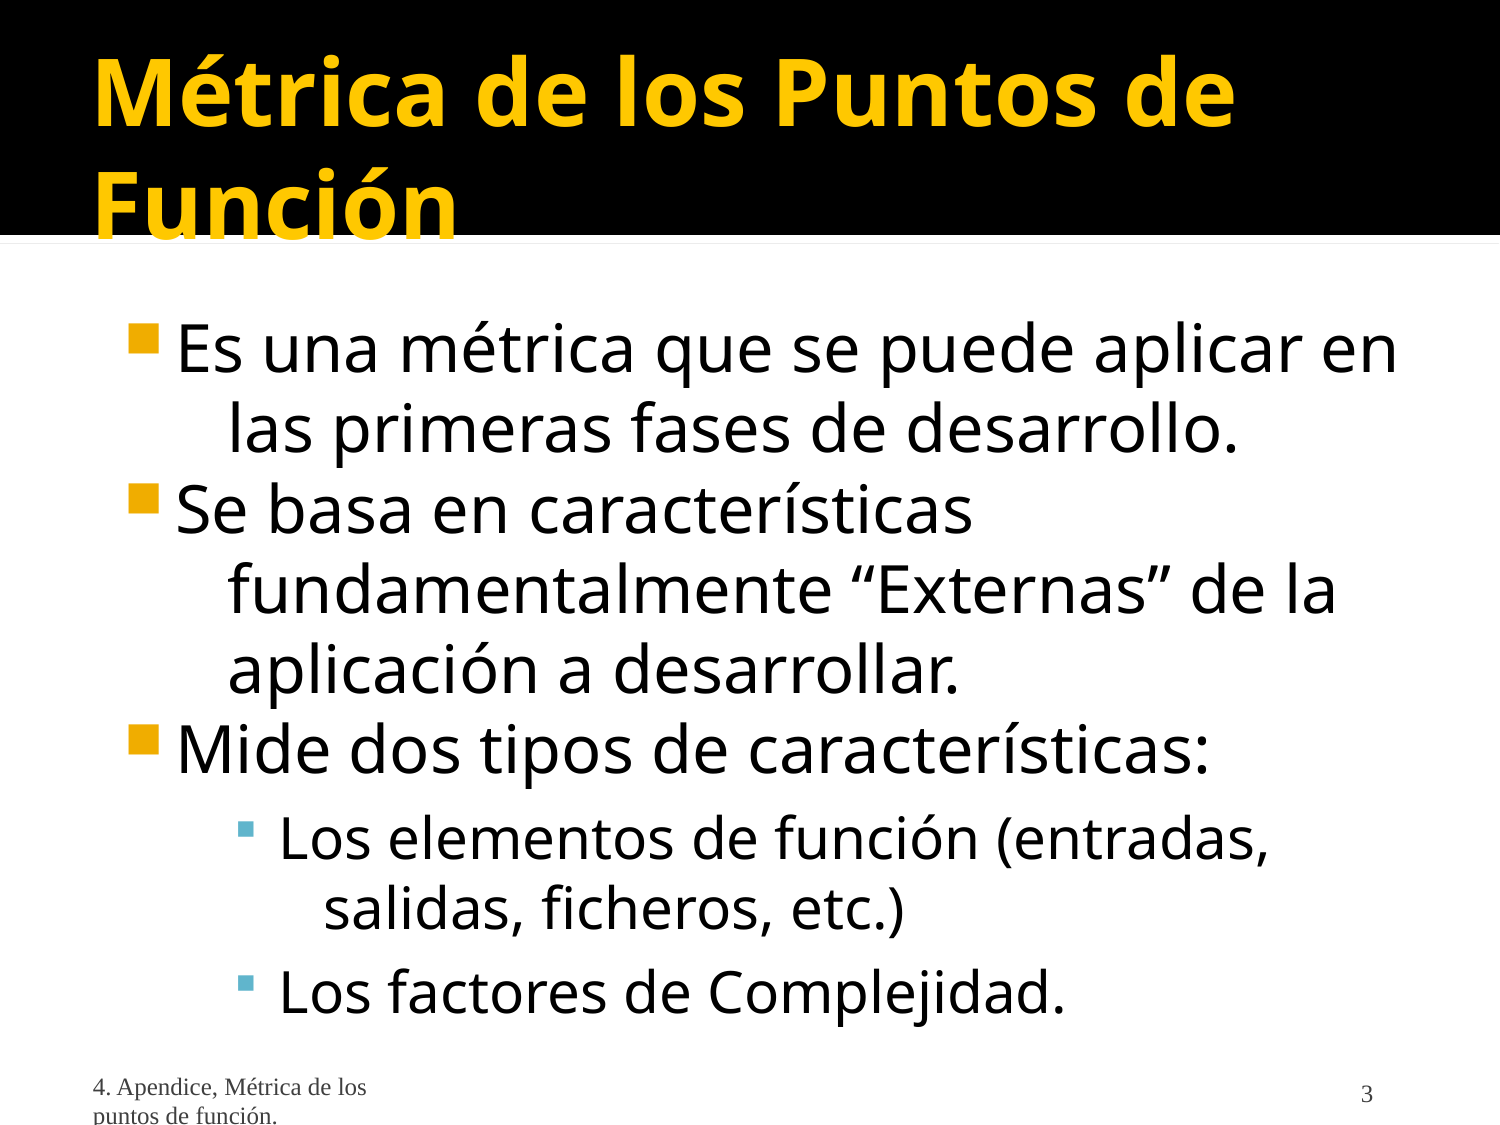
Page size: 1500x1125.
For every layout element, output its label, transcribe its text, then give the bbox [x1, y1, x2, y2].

text_box 4. Apendice, Métrica de los puntos de función. [75, 1062, 426, 1108]
title Métrica de los Puntos de Función [75, 25, 1426, 232]
text_box [1345, 1062, 1467, 1108]
list Es una métrica que se puede aplicar en las primeras fases de desarrollo. Se basa en características fundamentalmente “Externas” de la aplicación a desarrollar. Mide dos tipos de características: Los elementos de función (entradas, salidas, ficheros, etc.) Los factores de Complejidad. [75, 291, 1426, 1051]
